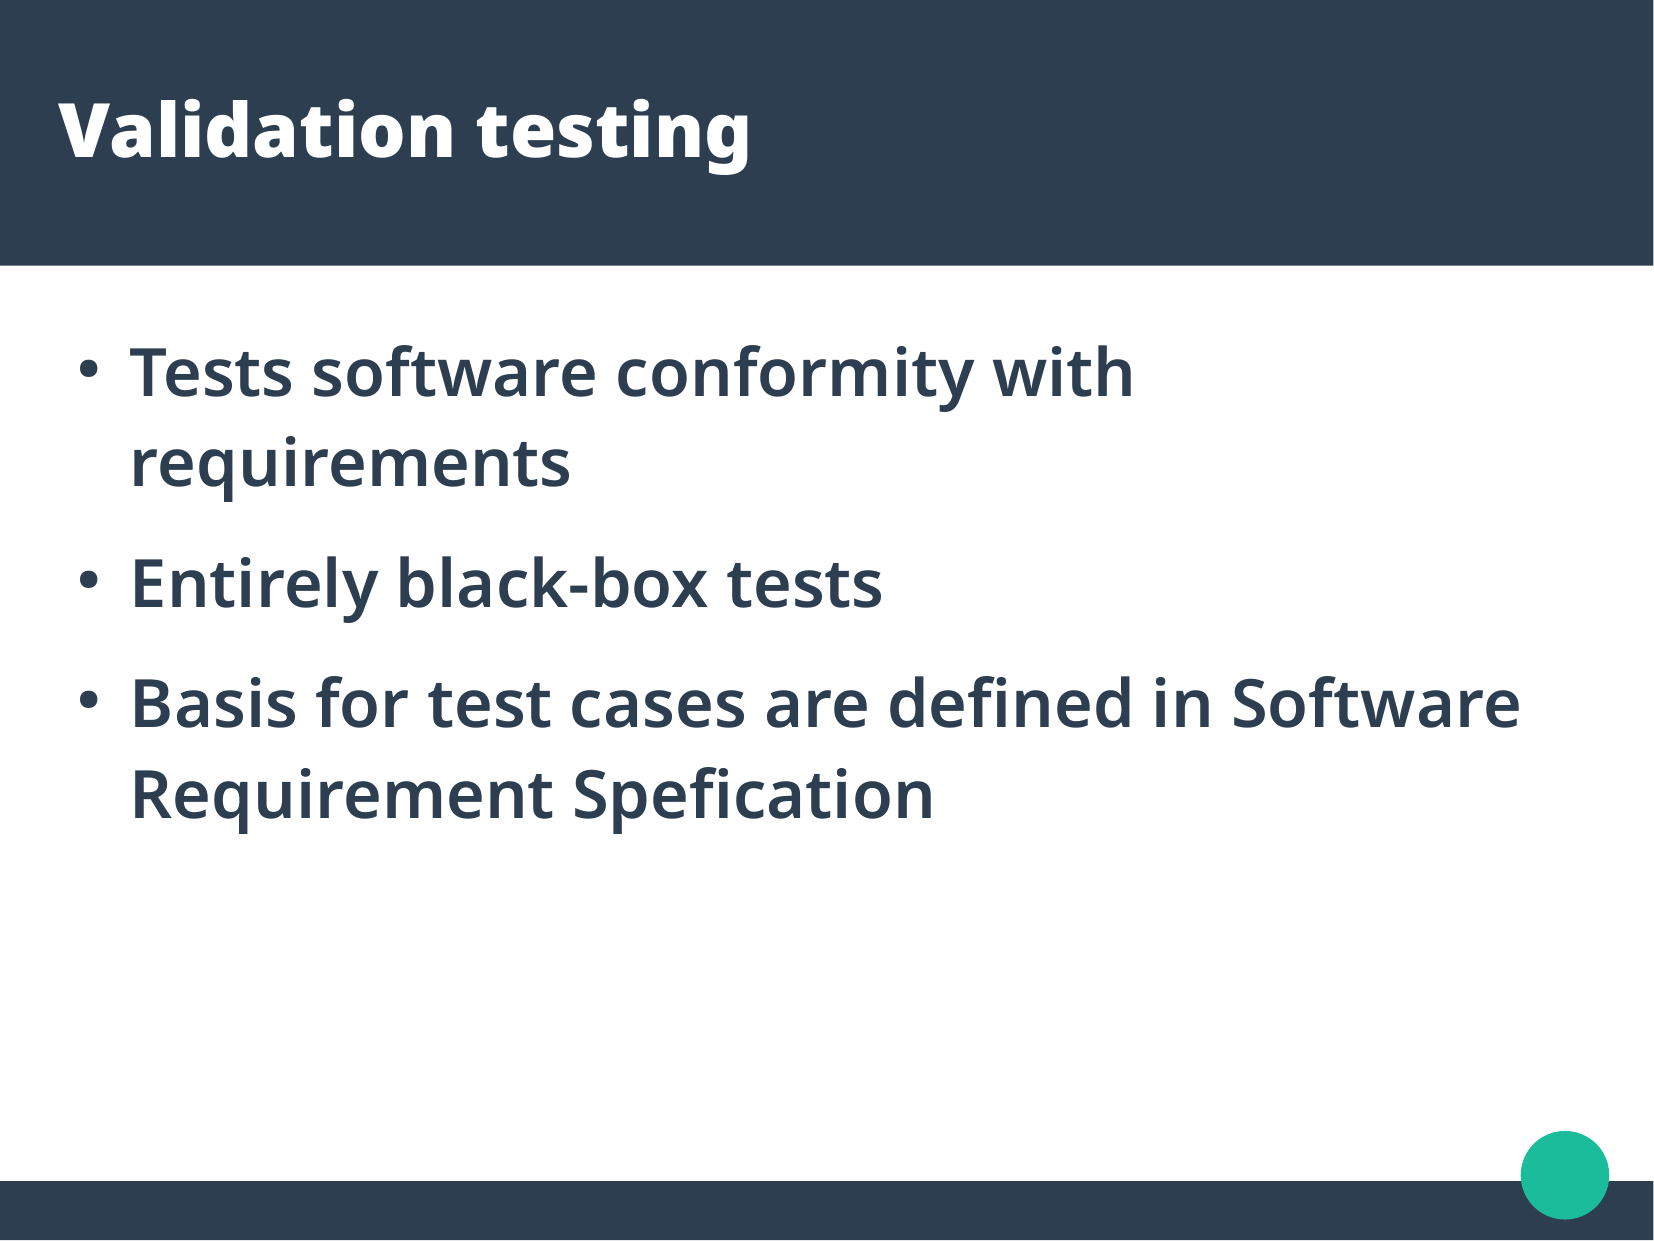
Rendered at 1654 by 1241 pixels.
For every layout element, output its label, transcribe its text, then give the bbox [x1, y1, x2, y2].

list Tests software conformity with requirements Entirely black-box tests Basis for test cases are defined in Software Requirement Spefication [59, 324, 1595, 1152]
title Validation testing [59, 49, 1595, 207]
